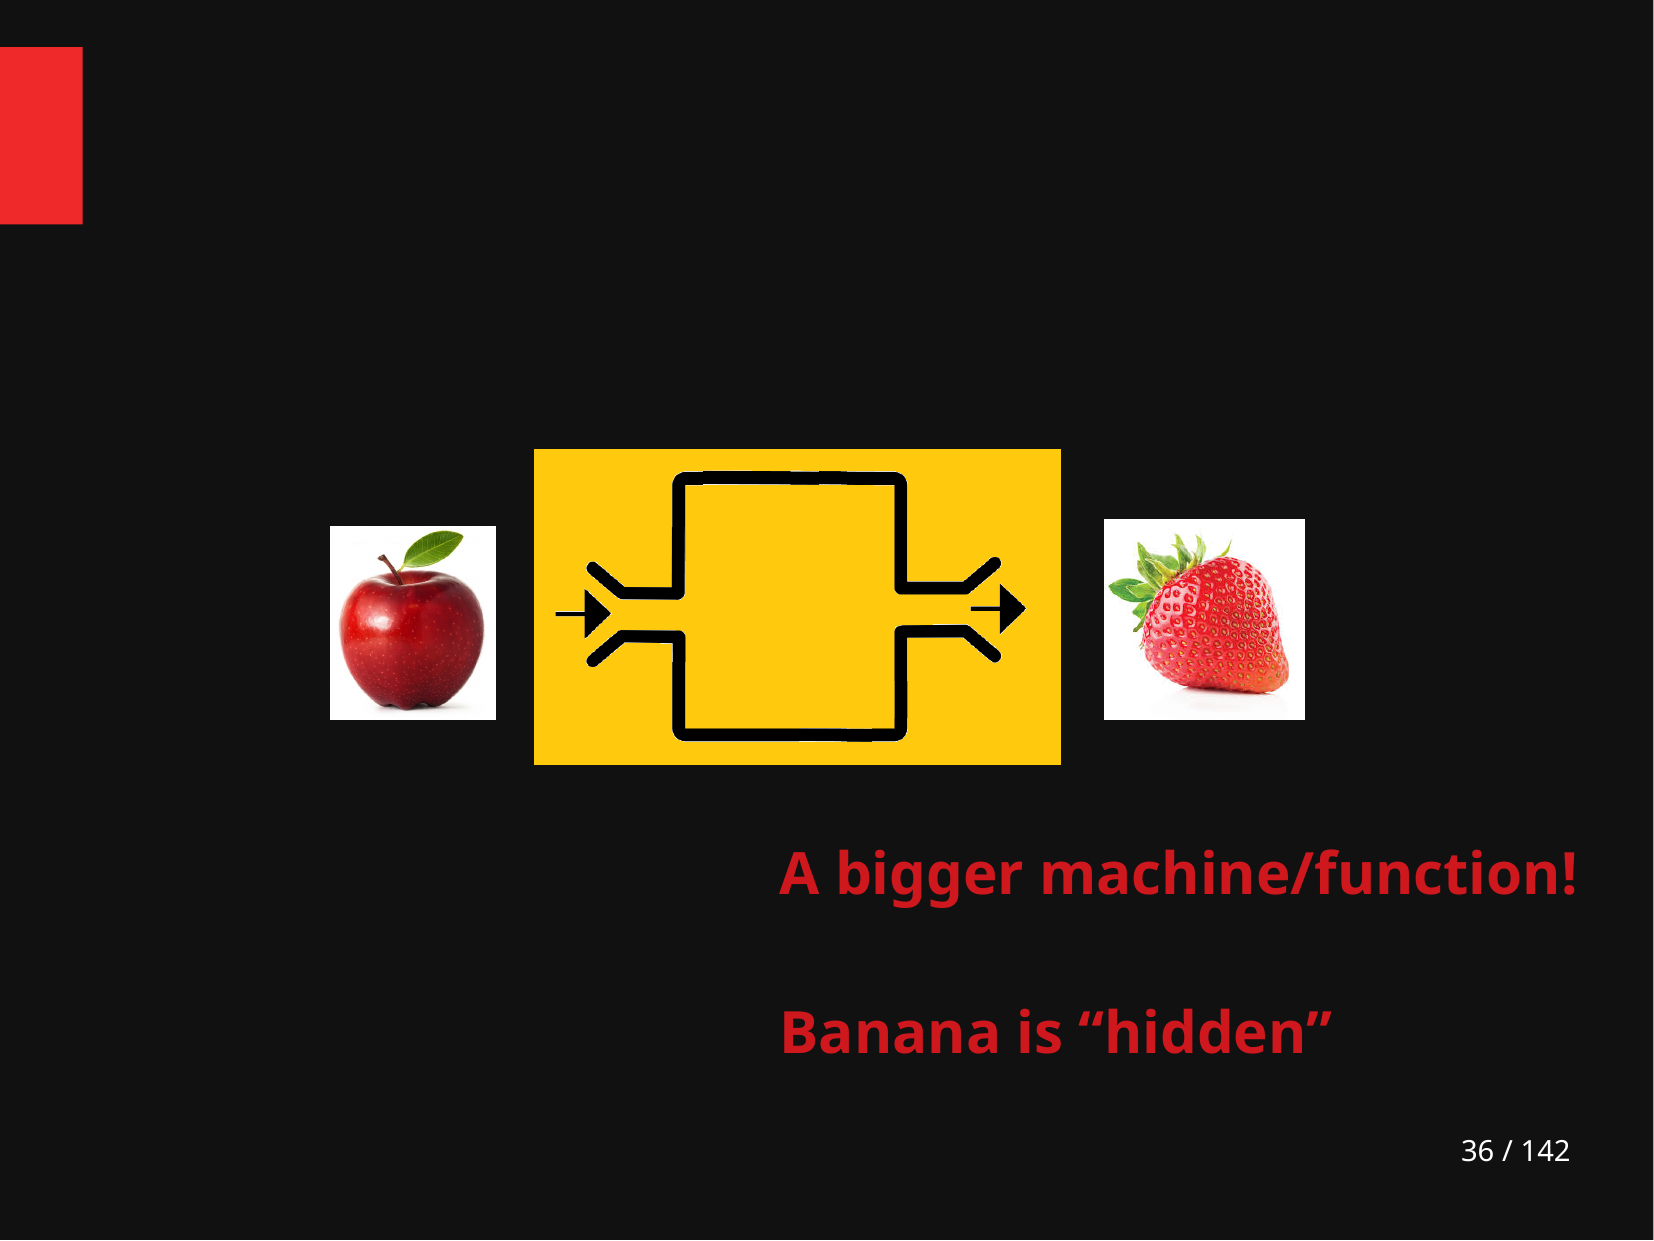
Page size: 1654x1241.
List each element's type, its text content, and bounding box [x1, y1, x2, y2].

picture [330, 526, 496, 721]
picture [534, 449, 1061, 766]
text_box A bigger machine/function! Banana is “hidden” [765, 825, 1606, 1215]
picture [1104, 519, 1306, 721]
